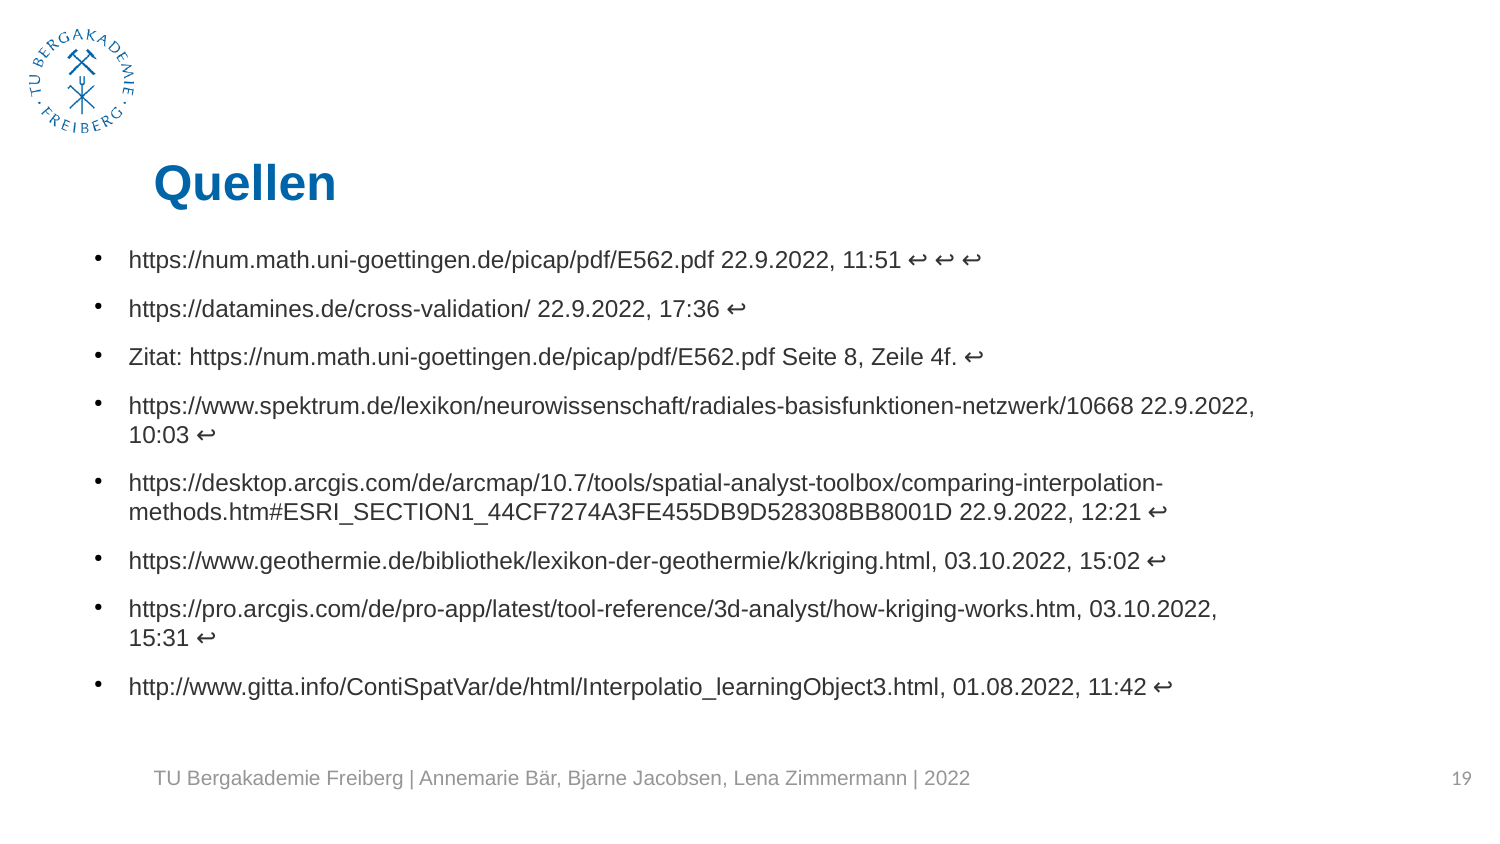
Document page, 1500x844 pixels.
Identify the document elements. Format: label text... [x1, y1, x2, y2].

picture [29, 29, 134, 133]
footer TU Bergakademie Freiberg | Annemarie Bär, Bjarne Jacobsen, Lena Zimmermann | 2022 [153, 764, 1353, 824]
list https://num.math.uni-goettingen.de/picap/pdf/E562.pdf 22.9.2022, 11:51 ↩︎ ↩︎ ↩︎ https://datamines.de/cross-validation/ 22.9.2022, 17:36 ↩︎ Zitat: https://num.math.uni-goettingen.de/picap/pdf/E562.pdf Seite 8, Zeile 4f. ↩ https://www.spektrum.de/lexikon/neurowissenschaft/radiales-basisfunktionen-netzwerk/10668 22.9.2022, 10:03 ↩︎ https://desktop.arcgis.com/de/arcmap/10.7/tools/spatial-analyst-toolbox/comparing-interpolation-methods.htm#ESRI_SECTION1_44CF7274A3FE455DB9D528308BB8001D 22.9.2022, 12:21 ↩︎ https://www.geothermie.de/bibliothek/lexikon-der-geothermie/k/kriging.html, 03.10.2022, 15:02 ↩︎ https://pro.arcgis.com/de/pro-app/latest/tool-reference/3d-analyst/how-kriging-works.htm, 03.10.2022, 15:31 ↩︎ http://www.gitta.info/ContiSpatVar/de/html/Interpolatio_learningObject3.html, 01.08.2022, 11:42 ↩︎ [82, 244, 1282, 706]
list Quellen [153, 150, 1353, 221]
slide_number <Foliennummer> [1352, 764, 1473, 825]
